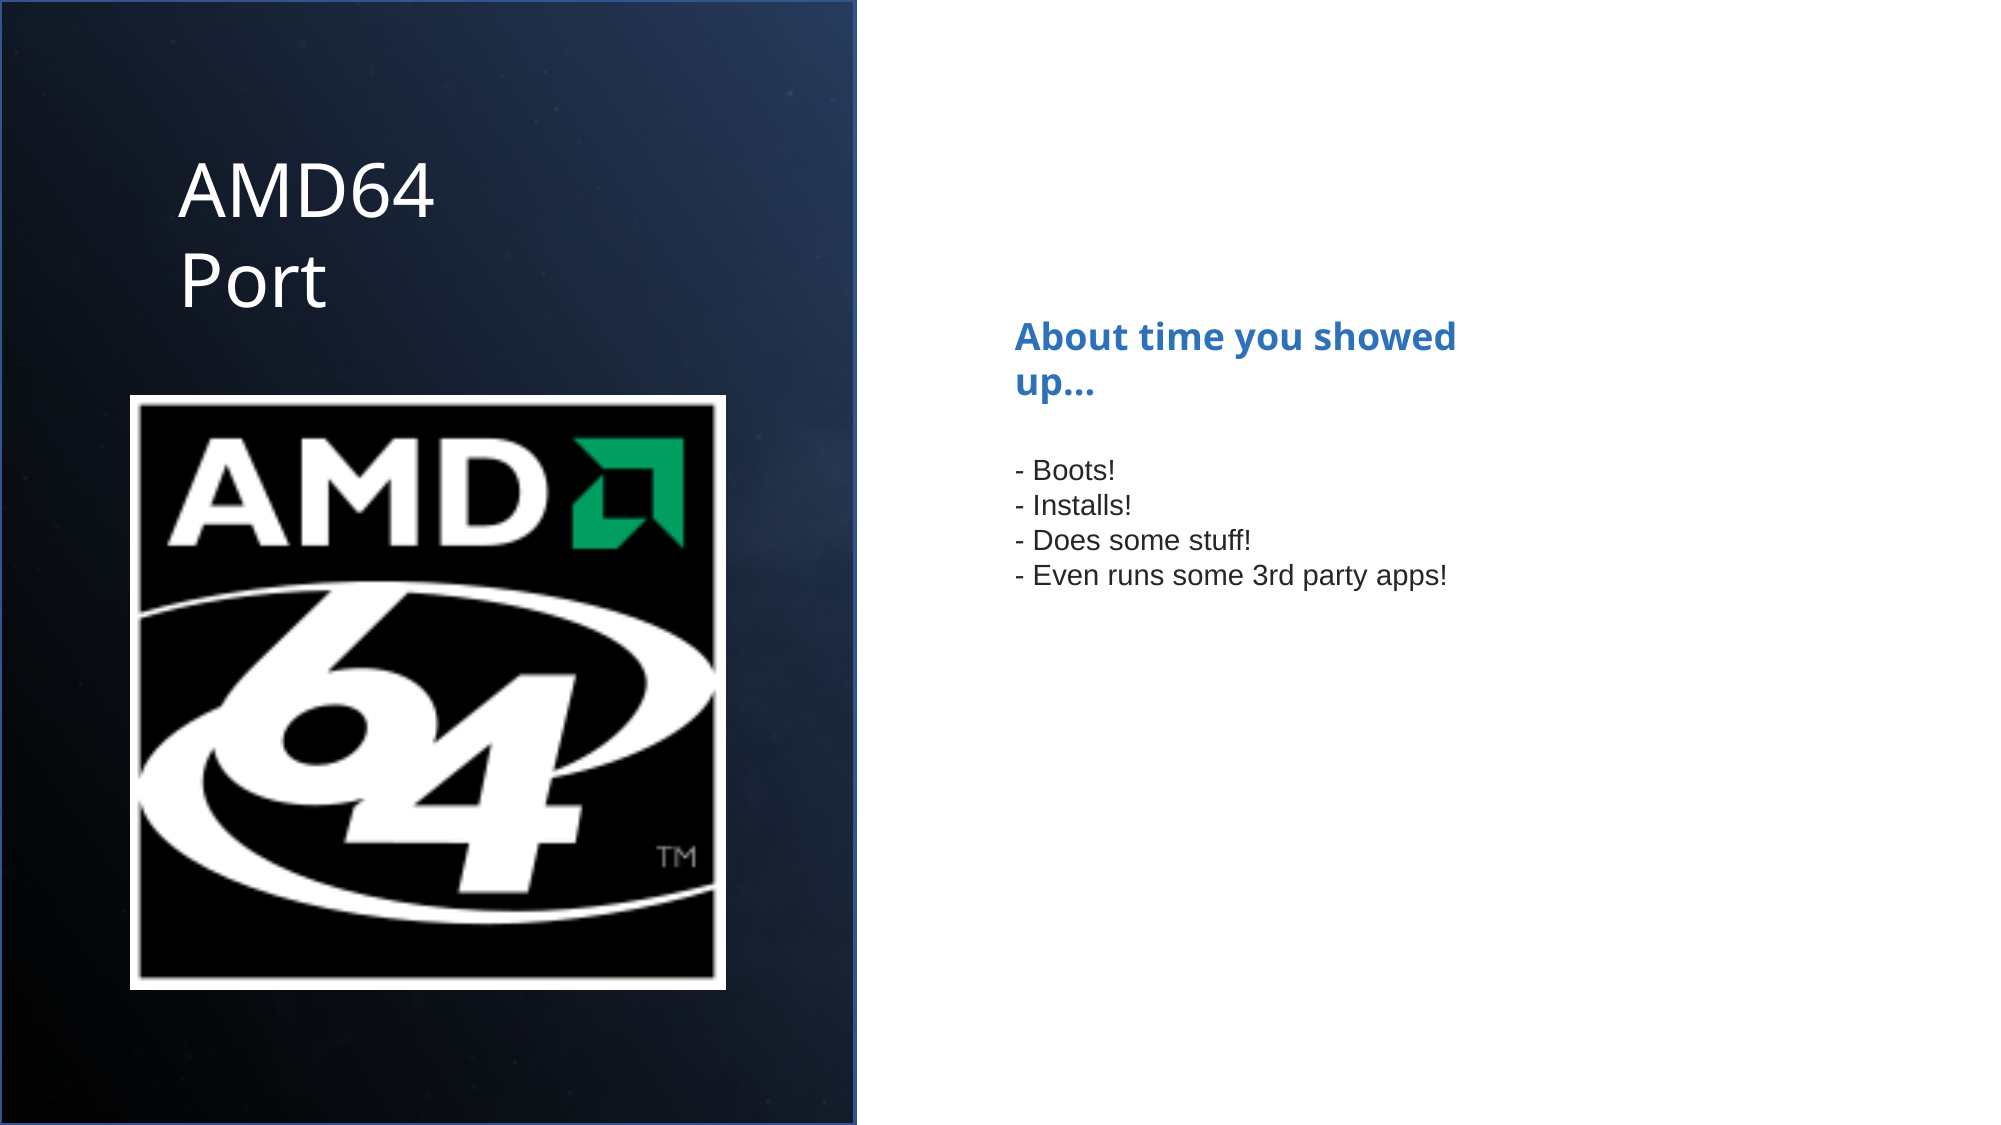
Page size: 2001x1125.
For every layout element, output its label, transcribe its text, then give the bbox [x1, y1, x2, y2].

text_box AMD64 Port [164, 134, 585, 330]
text_box - Boots! - Installs! - Does some stuff! - Even runs some 3rd party apps! [999, 444, 1913, 599]
picture [130, 395, 726, 990]
text_box [0, 0, 856, 1125]
text_box About time you showed up... [999, 305, 1506, 411]
